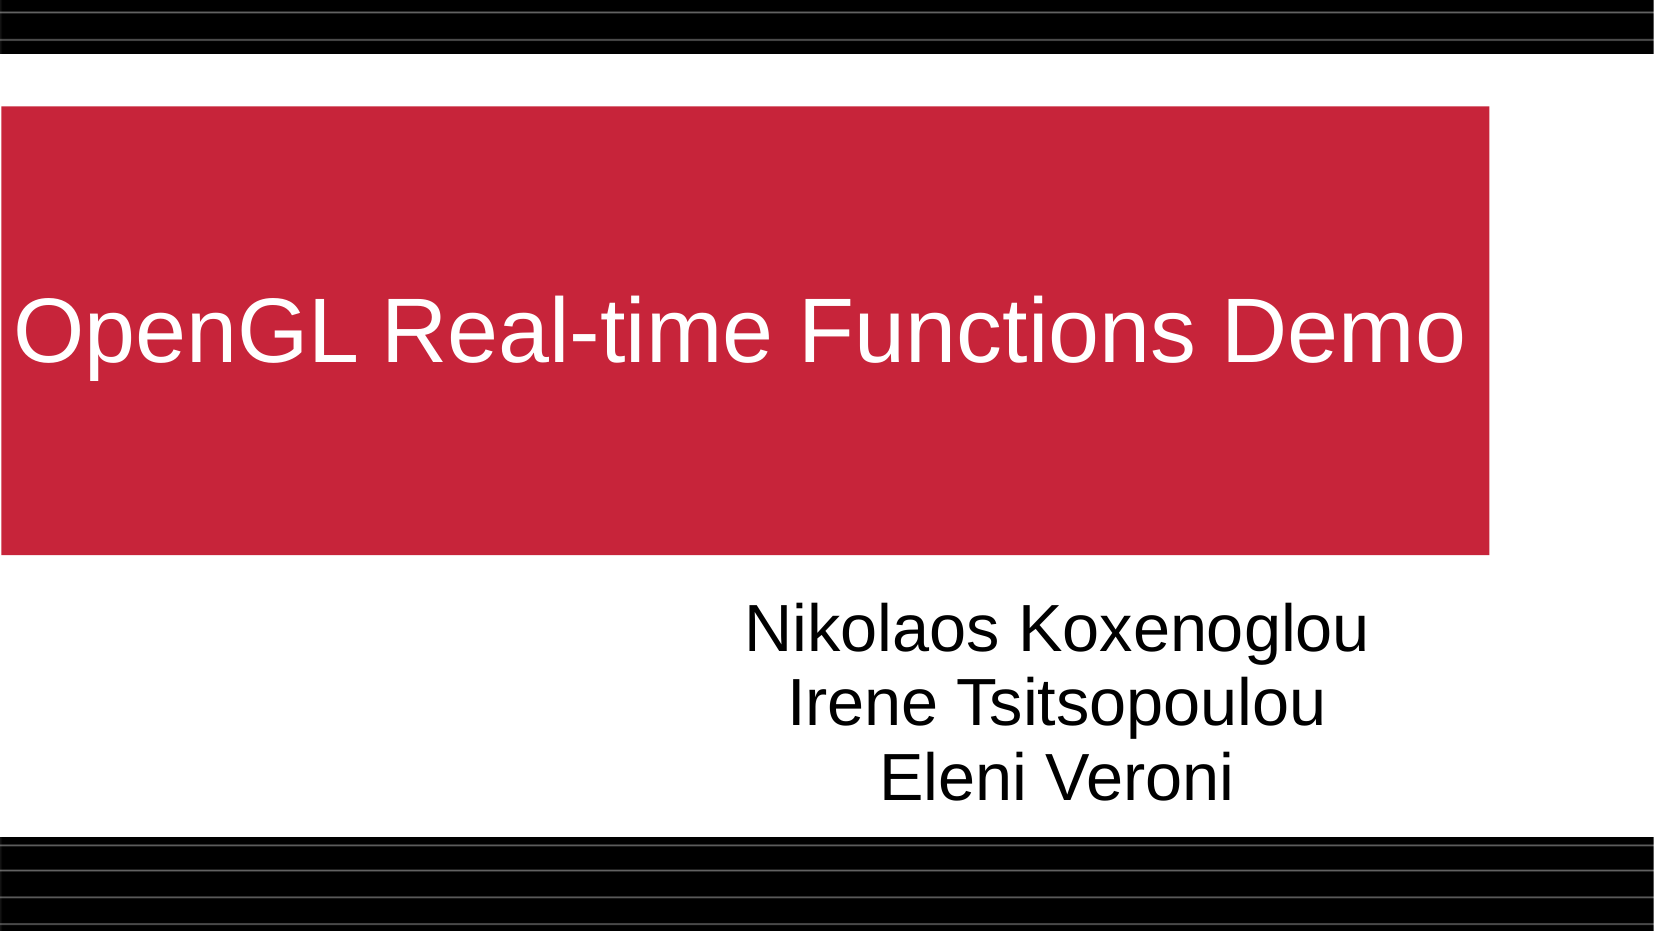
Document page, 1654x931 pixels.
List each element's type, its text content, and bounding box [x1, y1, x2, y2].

subtitle Nikolaos Koxenoglou Irene Tsitsopoulou Eleni Veroni [625, 590, 1489, 815]
picture [0, 0, 1654, 54]
picture [0, 837, 1654, 931]
title OpenGL Real-time Functions Demo [1, 106, 1490, 556]
